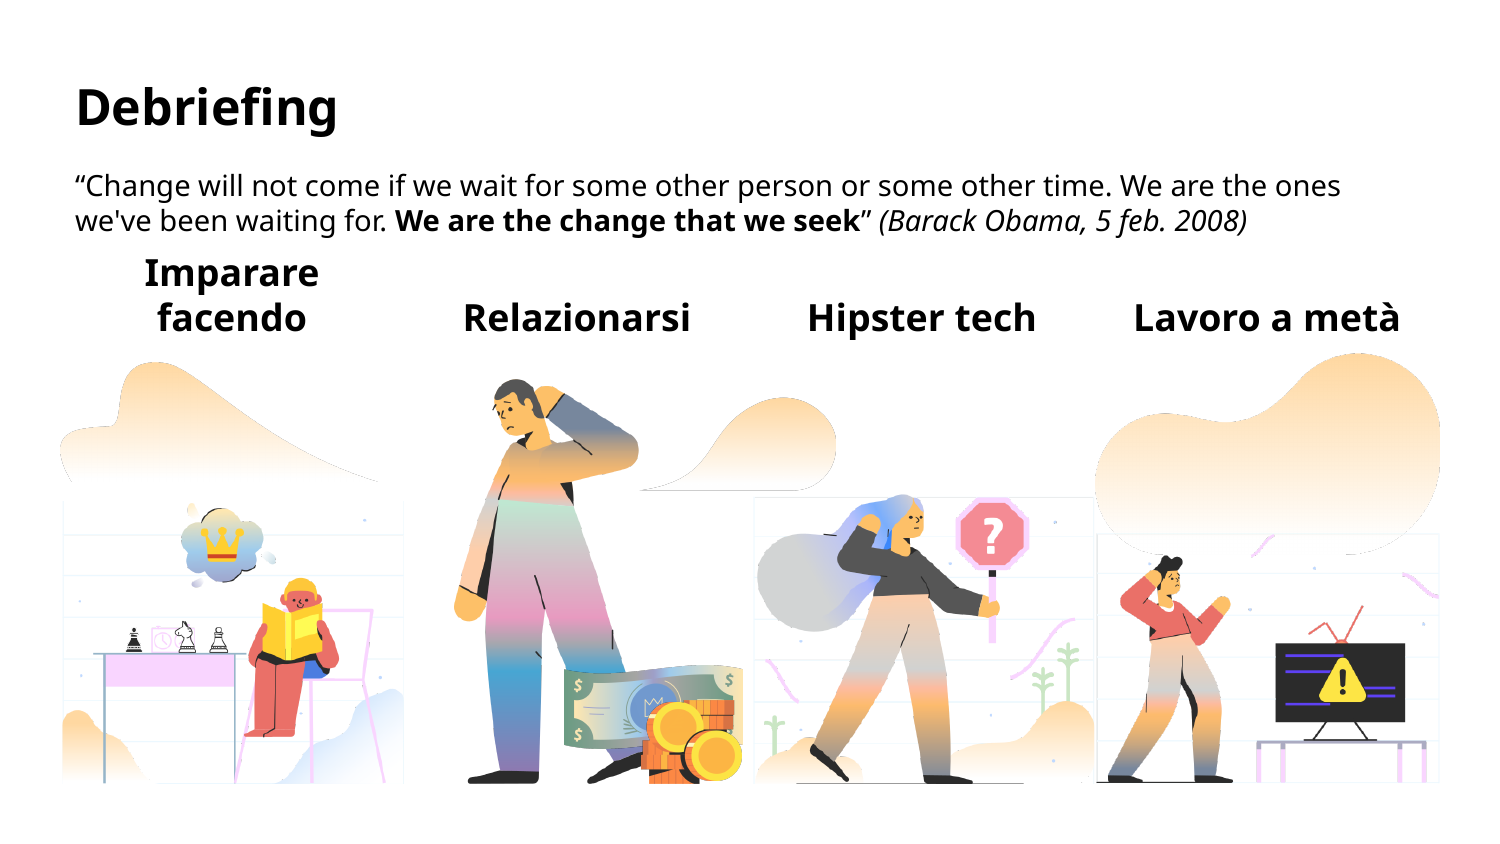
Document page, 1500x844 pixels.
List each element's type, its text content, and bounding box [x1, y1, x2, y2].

title “Change will not come if we wait for some other person or some other time. We are the ones we've been waiting for. We are the change that we seek” (Barack Obama, 5 feb. 2008) [60, 151, 1440, 182]
picture [454, 354, 1440, 784]
title Lavoro a metà [1095, 182, 1440, 354]
title Imparare facendo [60, 182, 405, 354]
title Debriefing [60, 0, 1440, 151]
picture [60, 362, 378, 482]
title Relazionarsi [405, 182, 750, 354]
picture [60, 501, 405, 784]
title Hipster tech [750, 182, 1095, 354]
